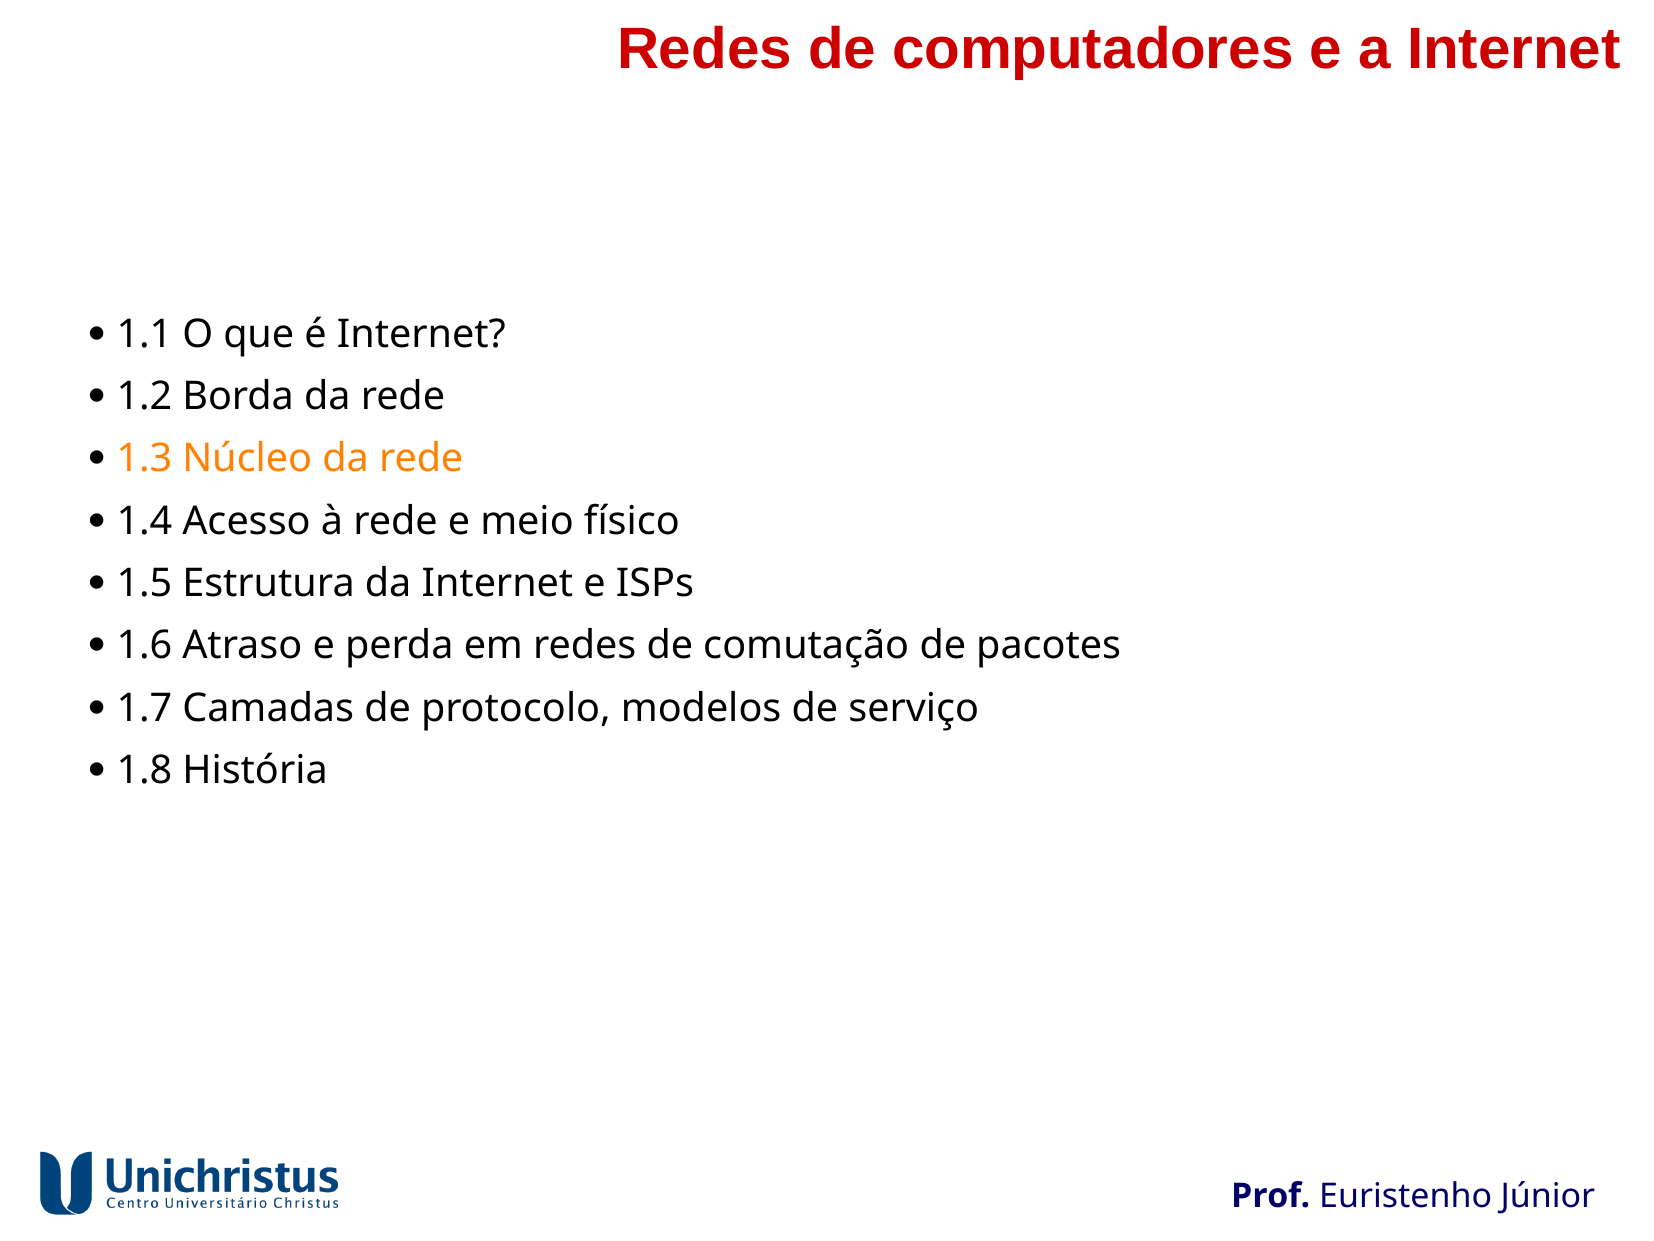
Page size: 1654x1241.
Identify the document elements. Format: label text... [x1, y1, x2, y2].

picture [35, 1148, 343, 1217]
text_box Prof. Euristenho Júnior [1216, 1163, 1654, 1224]
text_box Redes de computadores e a Internet [602, 8, 1637, 154]
list  1.1 O que é Internet?  1.2 Borda da rede  1.3 Núcleo da rede  1.4 Acesso à rede e meio físico  1.5 Estrutura da Internet e ISPs  1.6 Atraso e perda em redes de comutação de pacotes  1.7 Camadas de protocolo, modelos de serviço  1.8 História [0, 300, 1459, 826]
